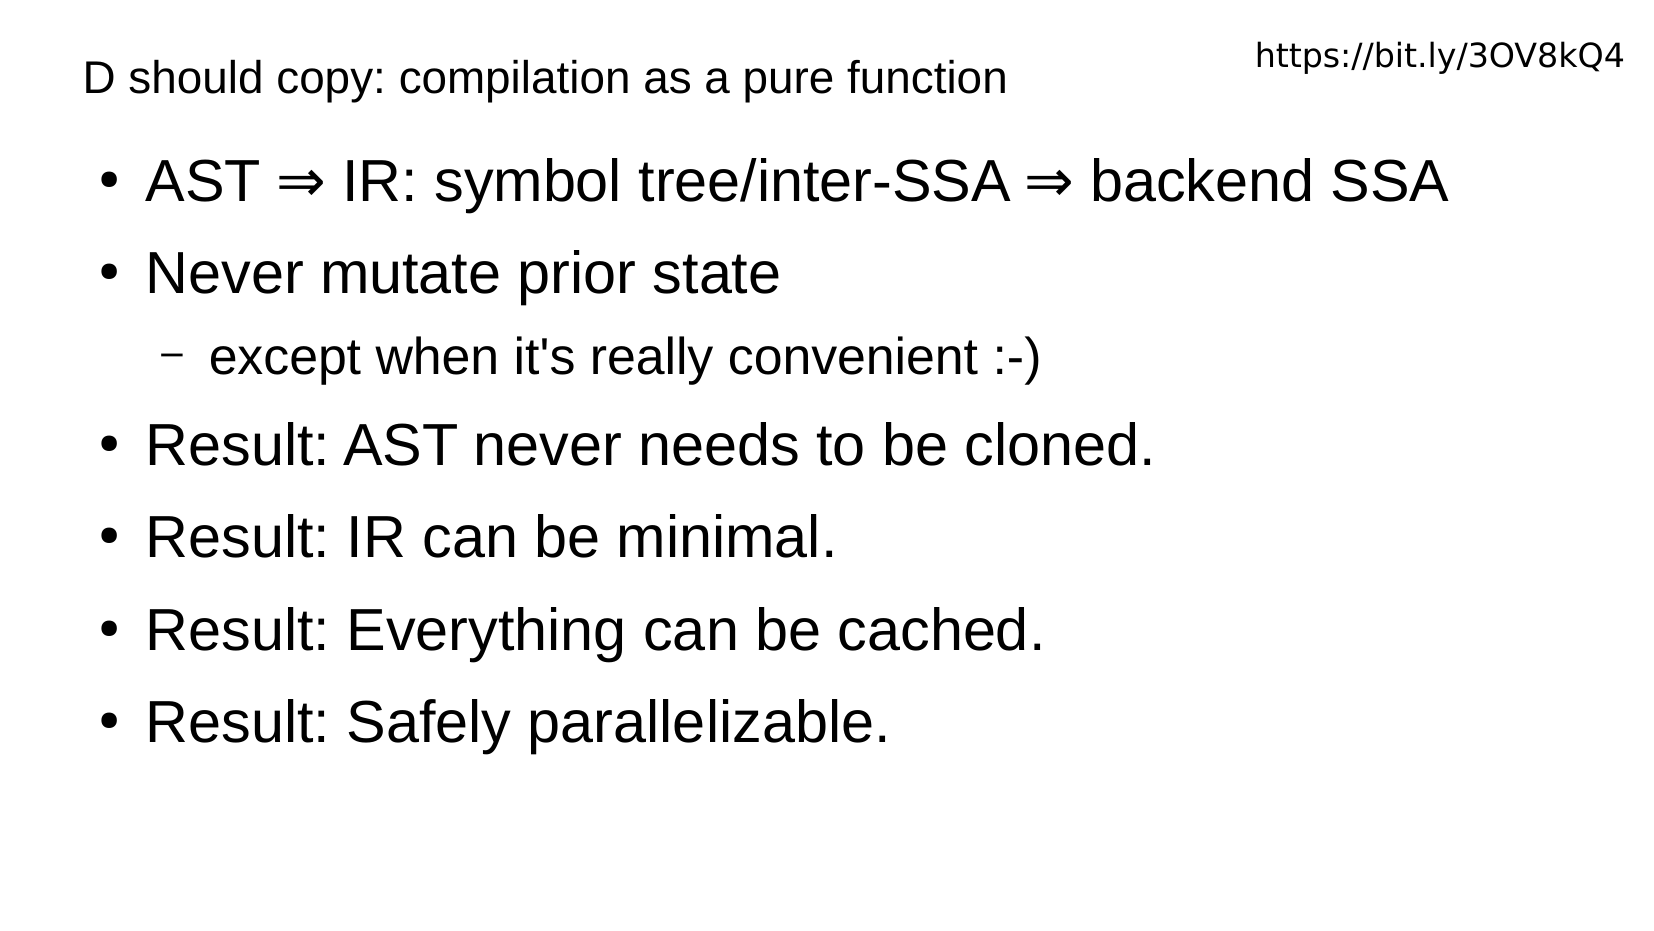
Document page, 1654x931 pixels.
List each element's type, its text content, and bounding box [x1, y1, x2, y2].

title D should copy: compilation as a pure function [82, 37, 1270, 119]
list AST ⇒ IR: symbol tree/inter-SSA ⇒ backend SSA Never mutate prior state except when it's really convenient :-) Result: AST never needs to be cloned. Result: IR can be minimal. Result: Everything can be cached. Result: Safely parallelizable. [82, 147, 1571, 758]
